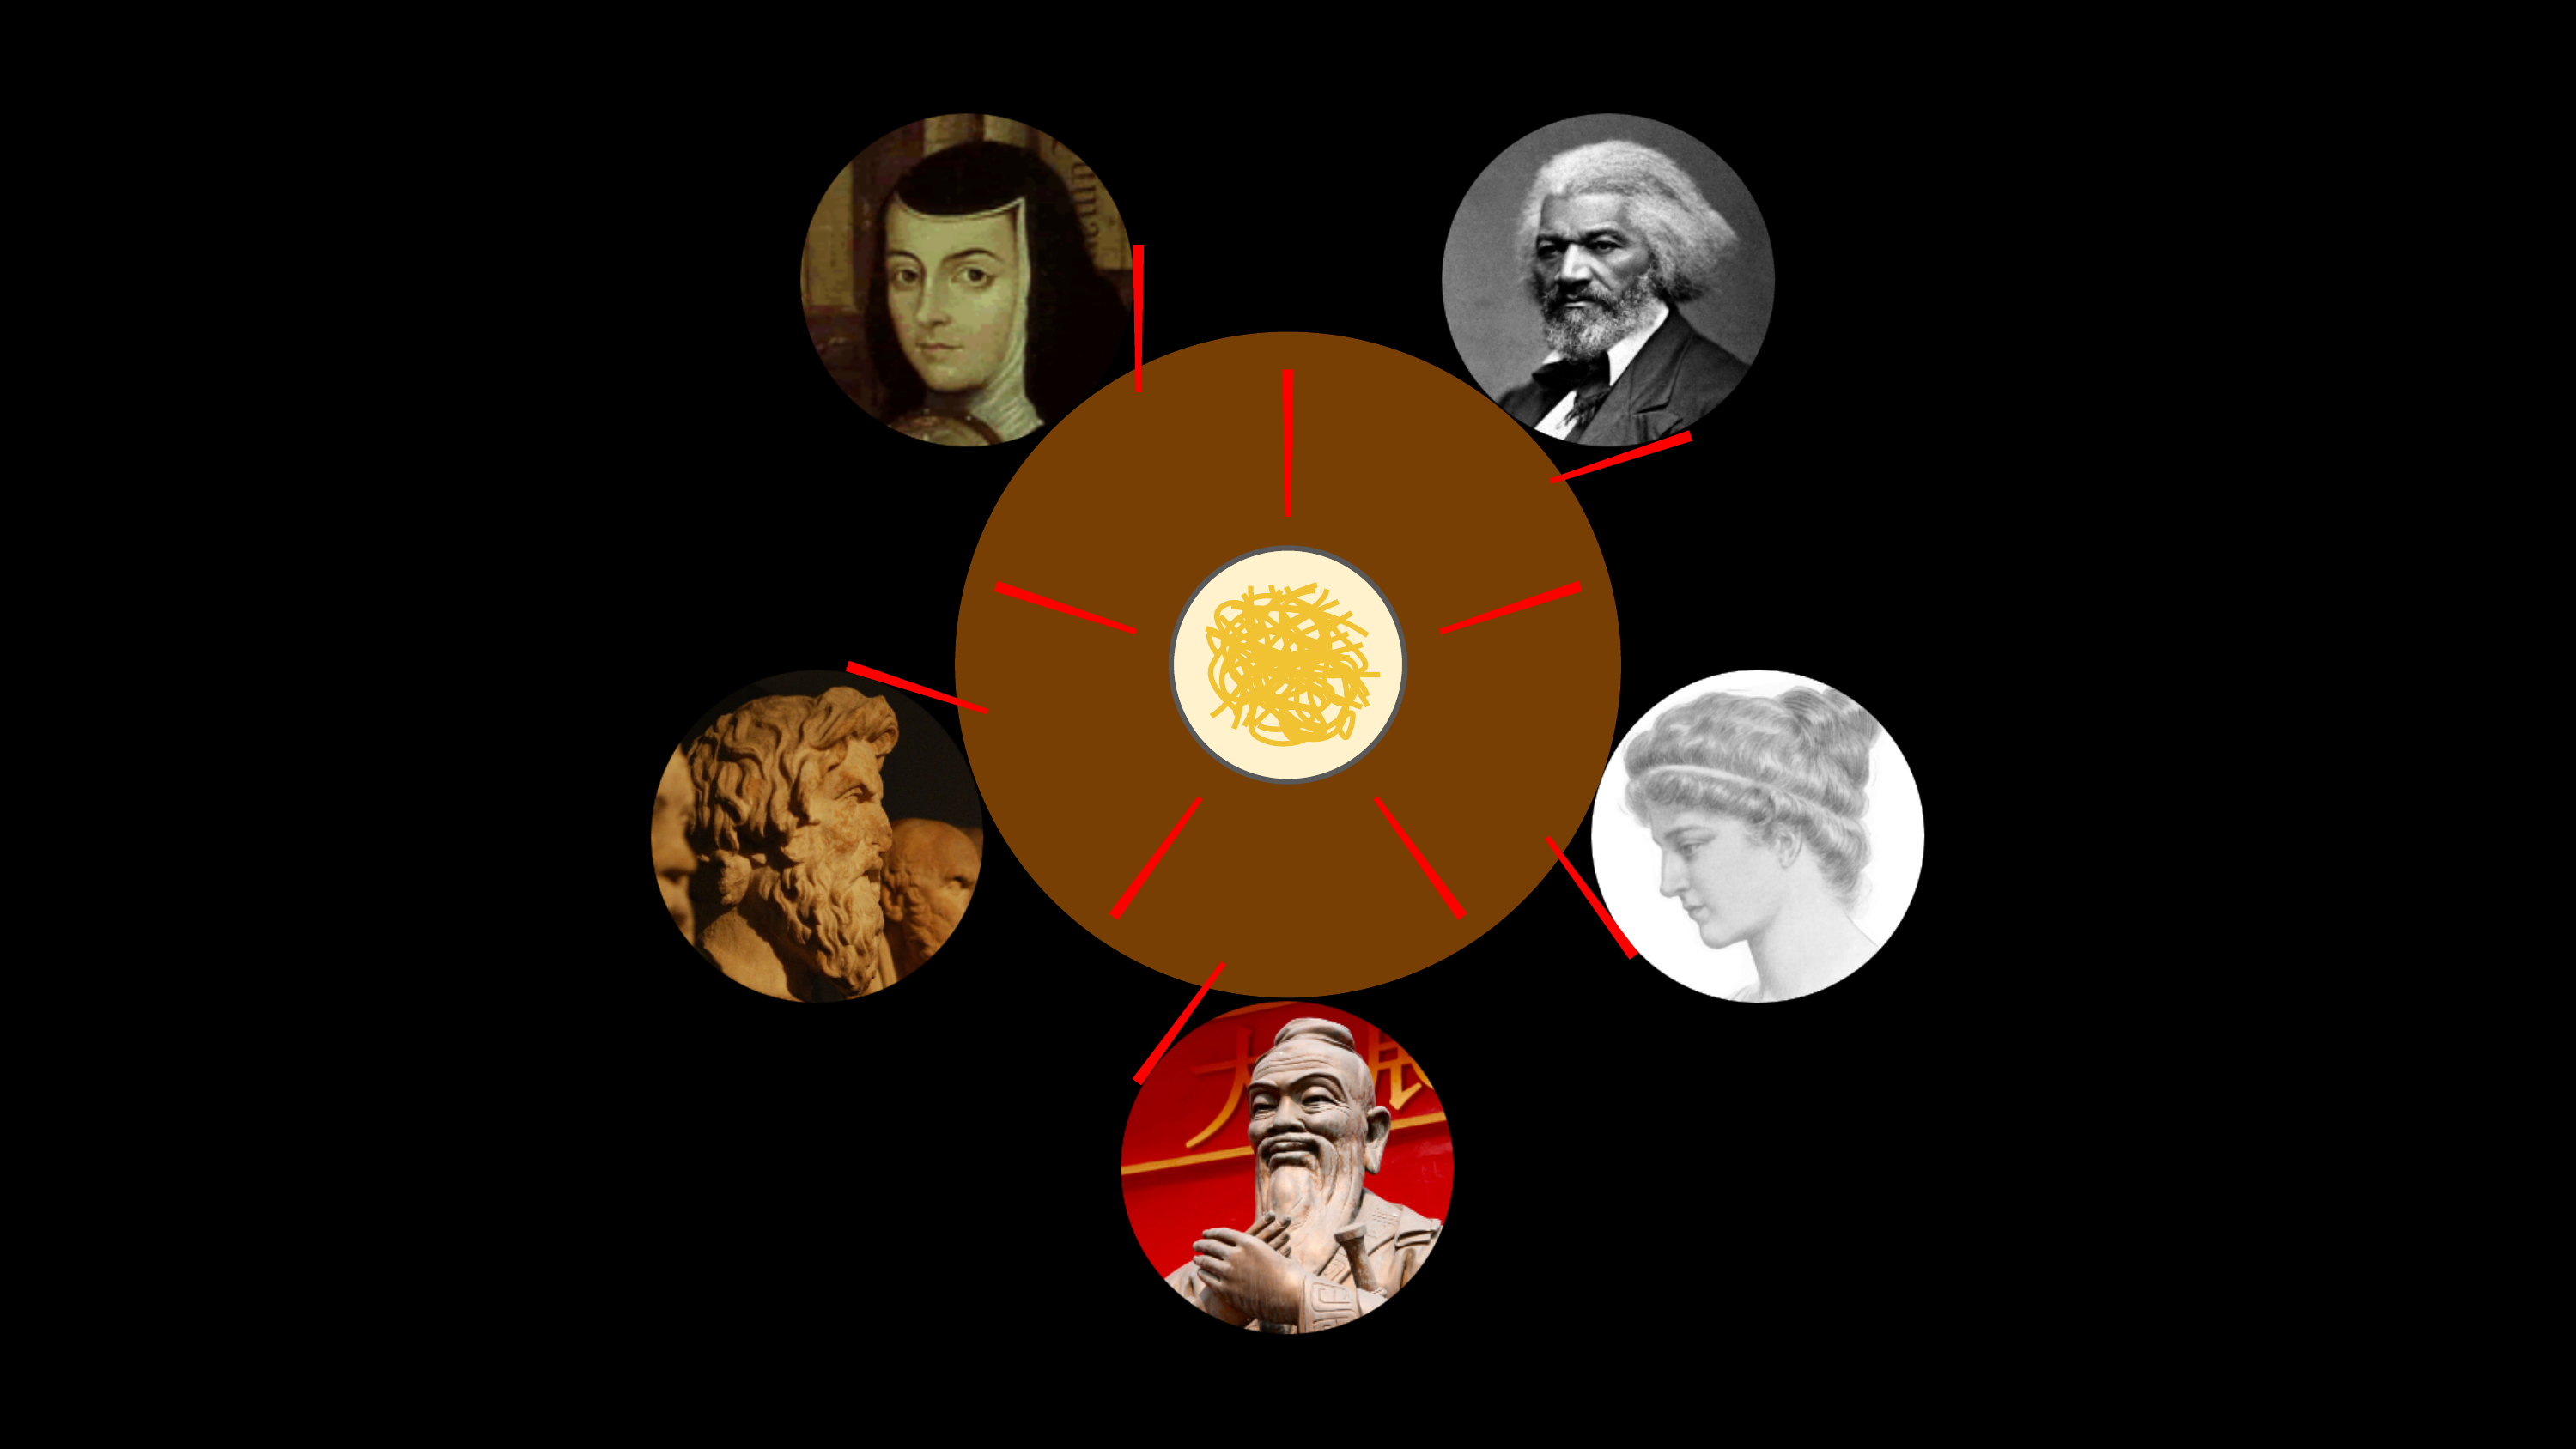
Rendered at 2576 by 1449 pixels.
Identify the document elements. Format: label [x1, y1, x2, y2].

text_box [845, 245, 1693, 1086]
picture [646, 664, 989, 1009]
picture [863, 664, 989, 709]
picture [1437, 108, 1781, 452]
picture [1115, 996, 1460, 1340]
picture [1586, 664, 1930, 1009]
picture [795, 108, 1139, 452]
